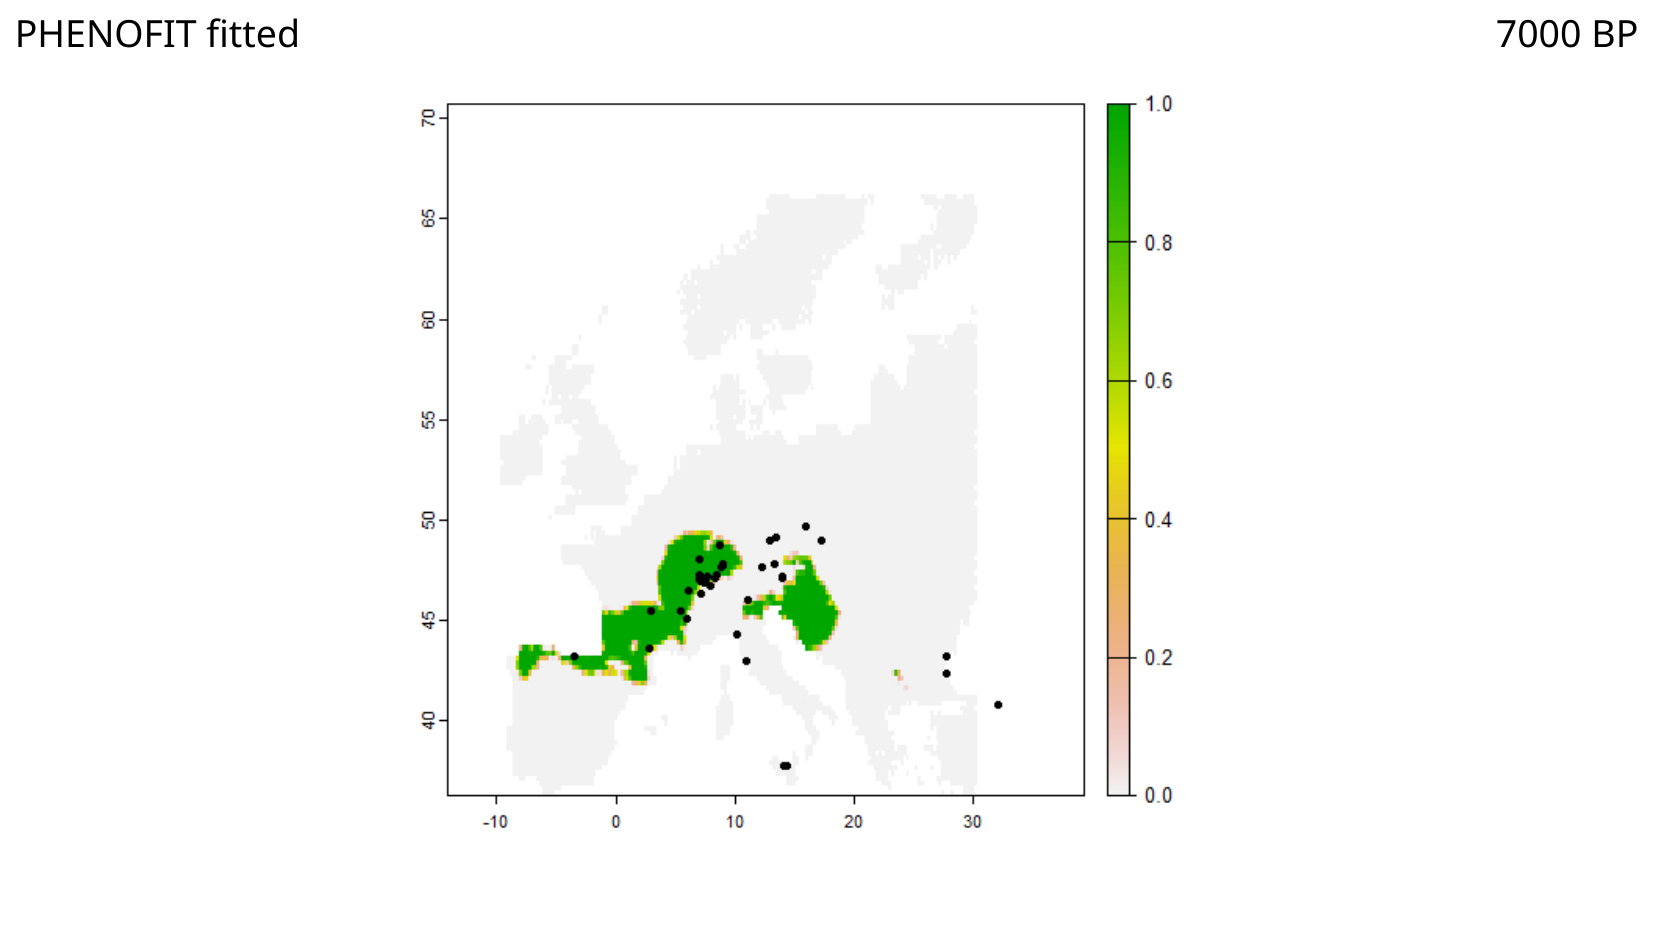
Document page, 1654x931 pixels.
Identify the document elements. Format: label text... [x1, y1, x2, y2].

text_box 7000 BP [826, 0, 1654, 66]
picture [355, 41, 1298, 889]
text_box PHENOFIT fitted [0, 0, 826, 66]
